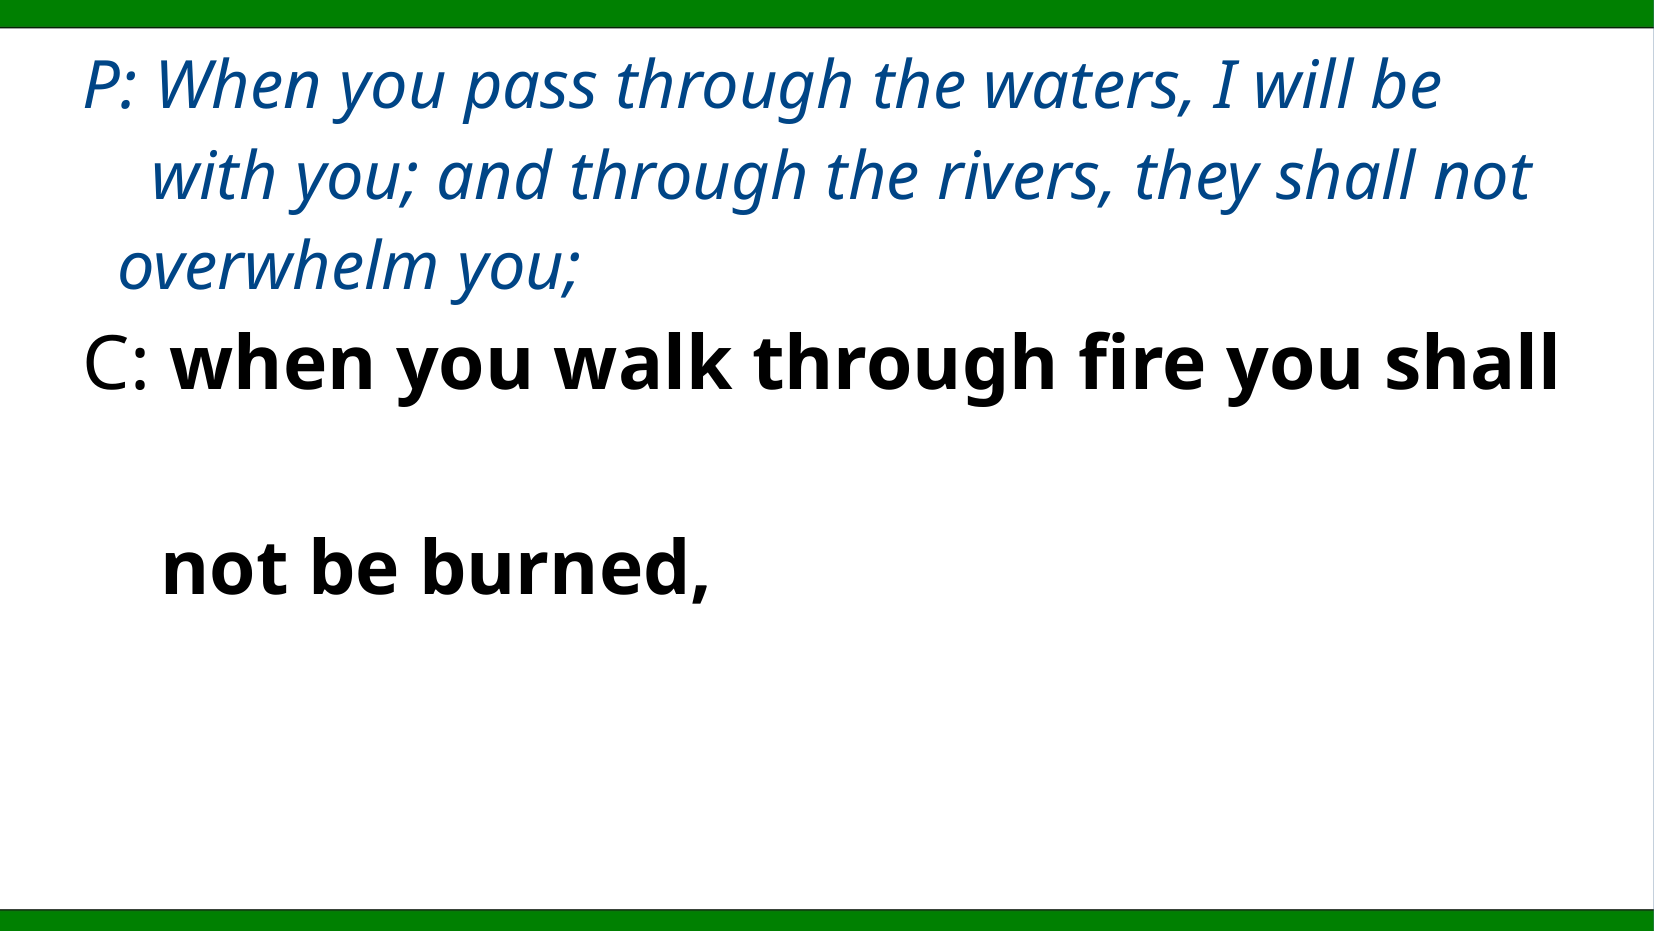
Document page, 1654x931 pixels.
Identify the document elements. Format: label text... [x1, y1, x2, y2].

picture [0, 0, 1654, 931]
title P: When you pass through the waters, I will be with you; and through the rivers, they shall not overwhelm you; C: when you walk through fire you shall not be burned, [82, 37, 1571, 503]
